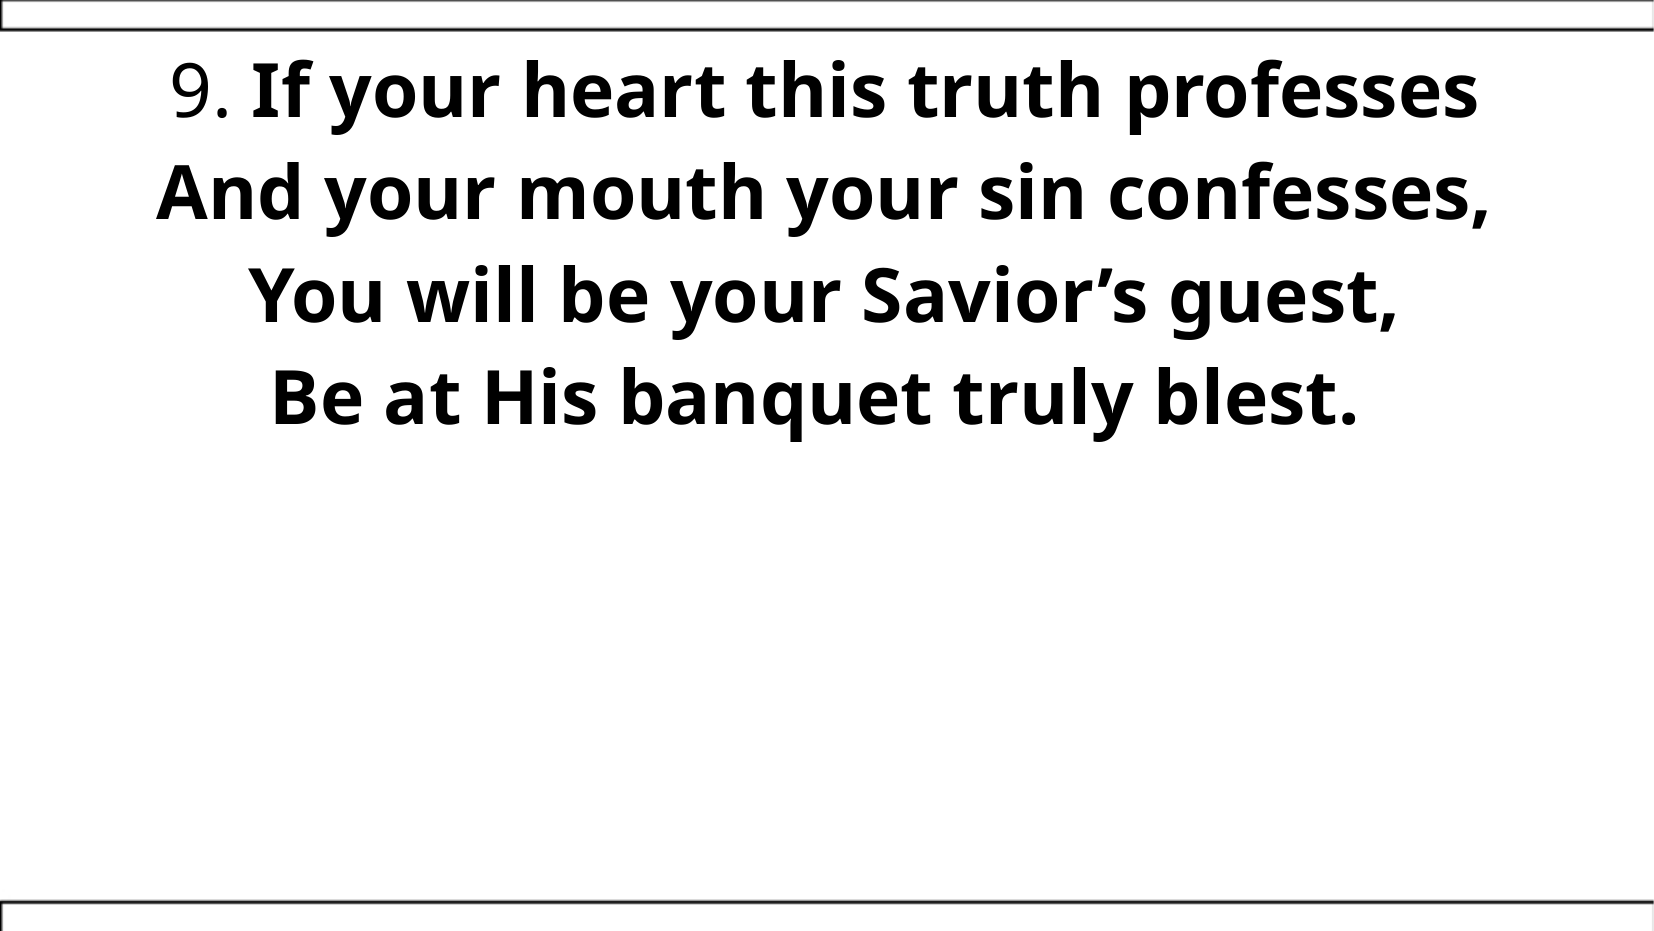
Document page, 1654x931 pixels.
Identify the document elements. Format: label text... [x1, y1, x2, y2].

text_box 9. If your heart this truth professes And your mouth your sin confesses, You will be your Savior’s guest, Be at His banquet truly blest. [105, 30, 1546, 445]
picture [0, 0, 1654, 931]
